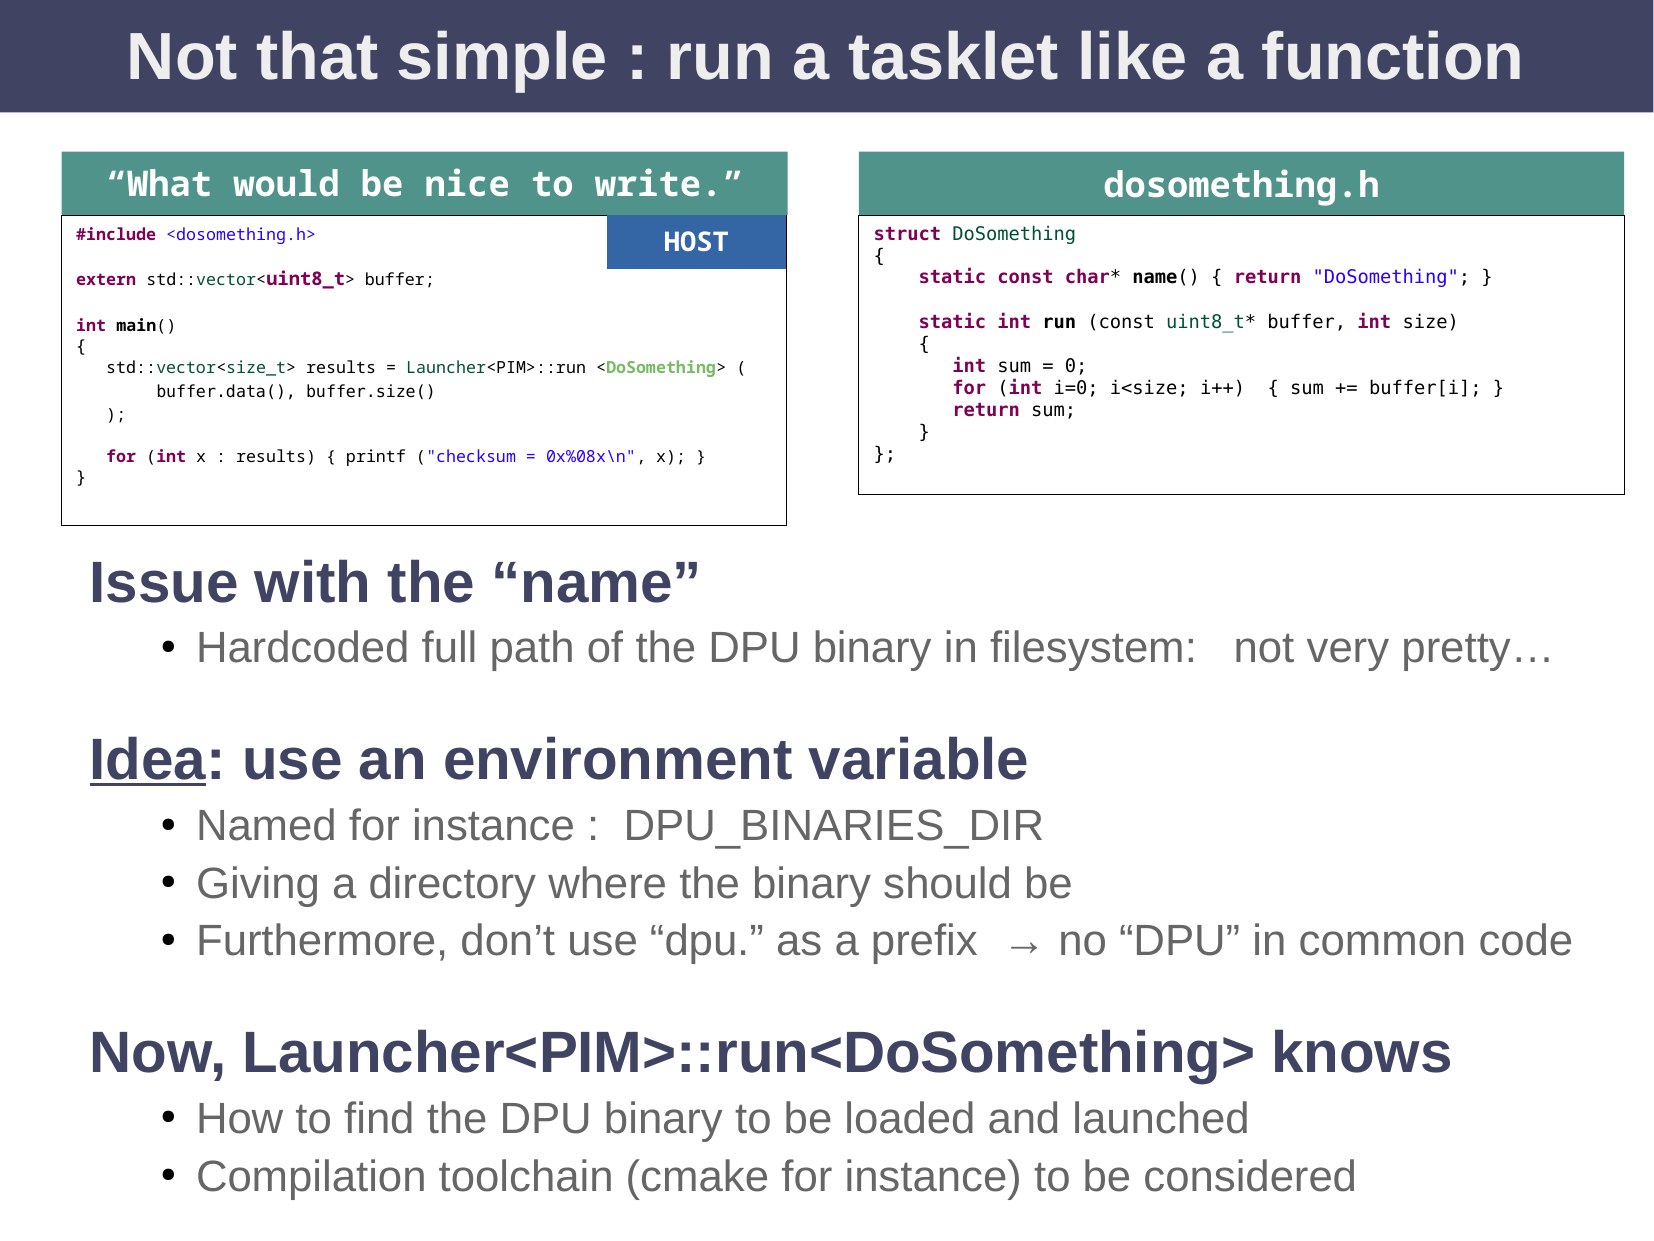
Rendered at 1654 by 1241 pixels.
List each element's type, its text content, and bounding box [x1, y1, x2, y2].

text_box “What would be nice to write.” [61, 151, 788, 215]
text_box Not that simple : run a tasklet like a function [0, 0, 1654, 113]
text_box #include <dosomething.h> extern std::vector<uint8_t> buffer; int main() { std::vector<size_t> results = Launcher<PIM>::run <DoSomething> ( buffer.data(), buffer.size() ); for (int x : results) { printf ("checksum = 0x%08x\n", x); } } [61, 215, 787, 526]
text_box HOST [607, 215, 786, 269]
text_box Issue with the “name” Hardcoded full path of the DPU binary in filesystem: not very pretty… Idea: use an environment variable Named for instance : DPU_BINARIES_DIR Giving a directory where the binary should be Furthermore, don’t use “dpu.” as a prefix → no “DPU” in common code Now, Launcher<PIM>::run<DoSomething> knows How to find the DPU binary to be loaded and launched Compilation toolchain (cmake for instance) to be considered [75, 541, 1619, 1208]
text_box dosomething.h [858, 151, 1625, 215]
text_box struct DoSomething { static const char* name() { return "DoSomething"; } static int run (const uint8_t* buffer, int size) { int sum = 0; for (int i=0; i<size; i++) { sum += buffer[i]; } return sum; } }; [858, 215, 1625, 495]
